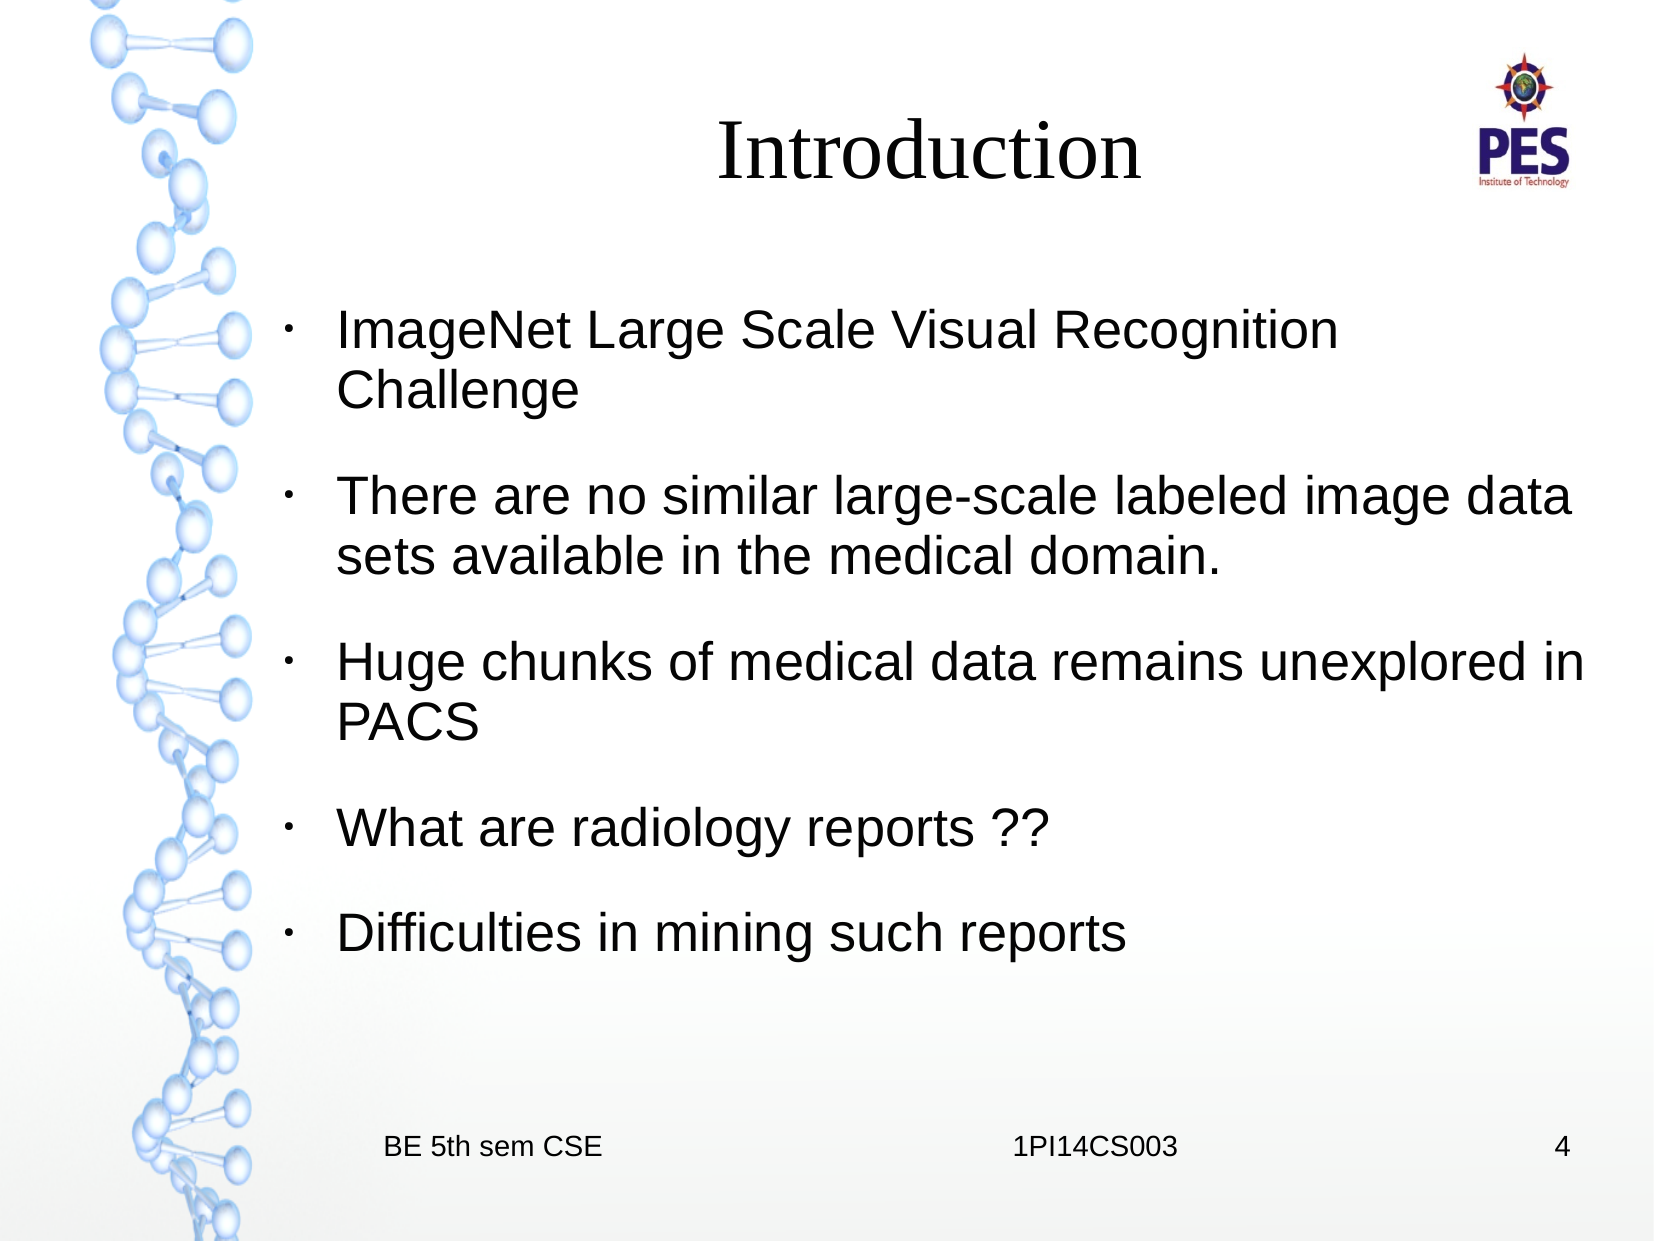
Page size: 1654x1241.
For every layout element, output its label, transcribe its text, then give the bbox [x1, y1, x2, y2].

title Introduction [265, 47, 1595, 252]
picture [0, 0, 1654, 1241]
list ImageNet Large Scale Visual Recognition Challenge There are no similar large-scale labeled image data sets available in the medical domain. Huge chunks of medical data remains unexplored in PACS What are radiology reports ?? Difficulties in mining such reports [265, 299, 1595, 1019]
